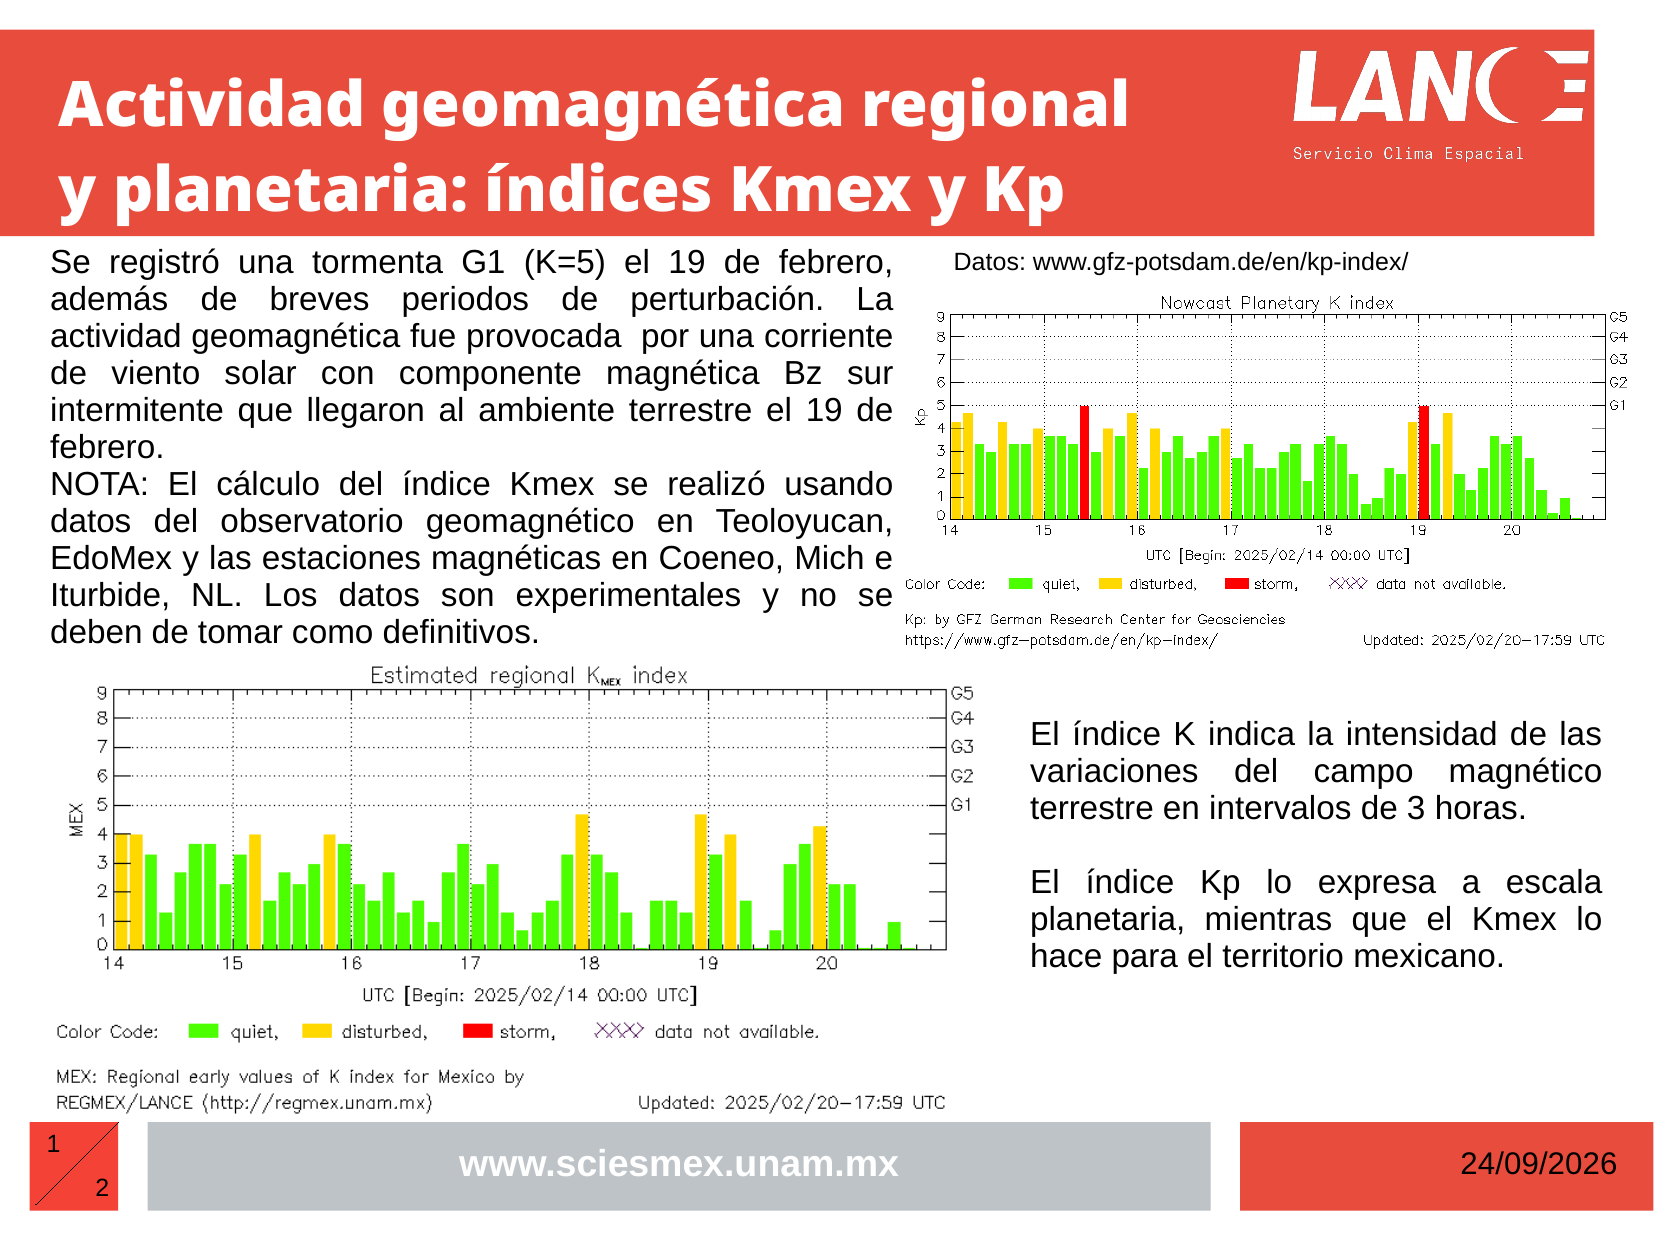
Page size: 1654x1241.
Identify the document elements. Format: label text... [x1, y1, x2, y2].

picture [1293, 47, 1589, 162]
text_box 2 [35, 1151, 125, 1209]
text_box El índice K indica la intensidad de las variaciones del campo magnético terrestre en intervalos de 3 horas. El índice Kp lo expresa a escala planetaria, mientras que el Kmex lo hace para el territorio mexicano. [1015, 707, 1619, 1052]
title Actividad geomagnética regional y planetaria: índices Kmex y Kp [59, 59, 1312, 207]
text_box 20/02/2025 [1424, 1122, 1654, 1205]
picture [47, 277, 1642, 1116]
text_box Datos: www.gfz-potsdam.de/en/kp-index/ [938, 240, 1436, 277]
text_box <número> [31, 1122, 176, 1170]
text_box Se registró una tormenta G1 (K=5) el 19 de febrero, además de breves periodos de perturbación. La actividad geomagnética fue provocada por una corriente de viento solar con componente magnética Bz sur intermitente que llegaron al ambiente terrestre el 19 de febrero. NOTA: El cálculo del índice Kmex se realizó usando datos del observatorio geomagnético en Teoloyucan, EdoMex y las estaciones magnéticas en Coeneo, Mich e Iturbide, NL. Los datos son experimentales y no se deben de tomar como definitivos. [35, 236, 910, 770]
text_box www.sciesmex.unam.mx [153, 1122, 1205, 1205]
